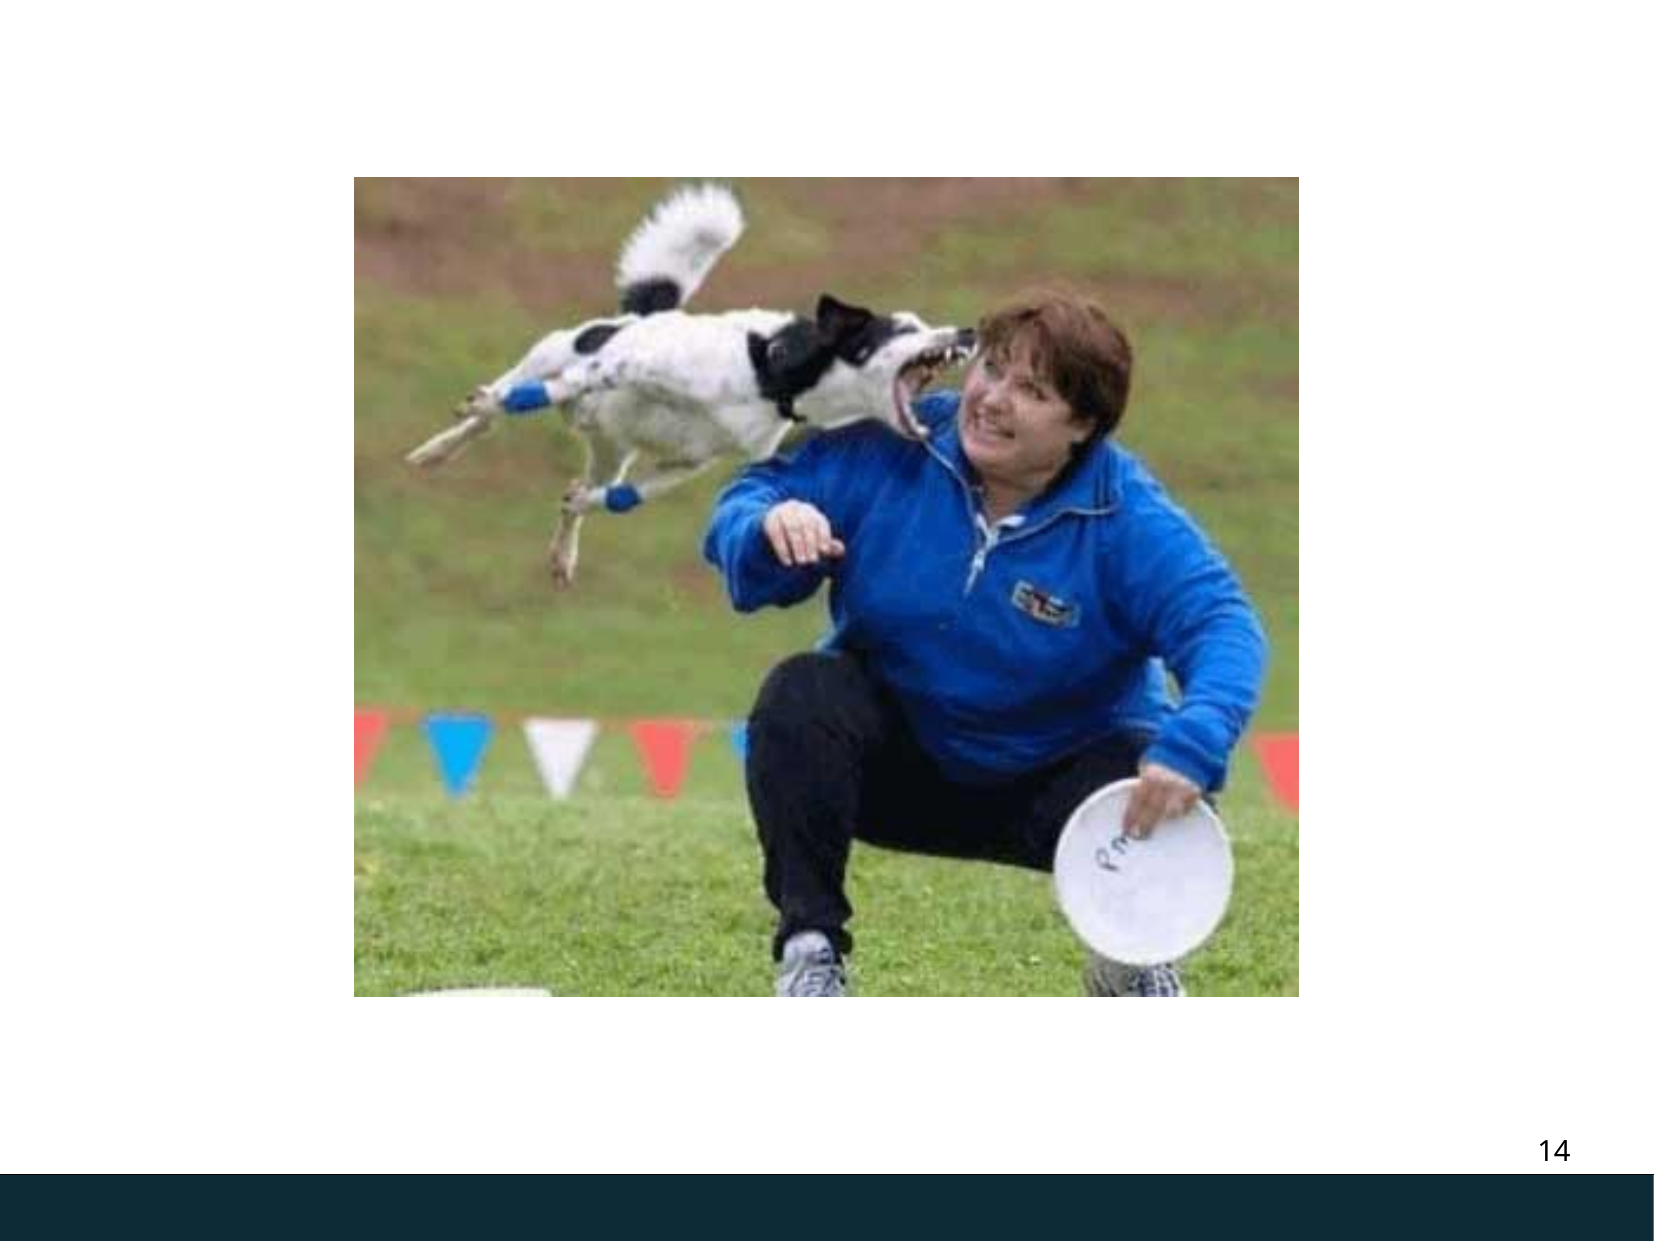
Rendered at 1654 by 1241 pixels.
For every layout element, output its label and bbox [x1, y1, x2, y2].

picture [354, 177, 1299, 997]
